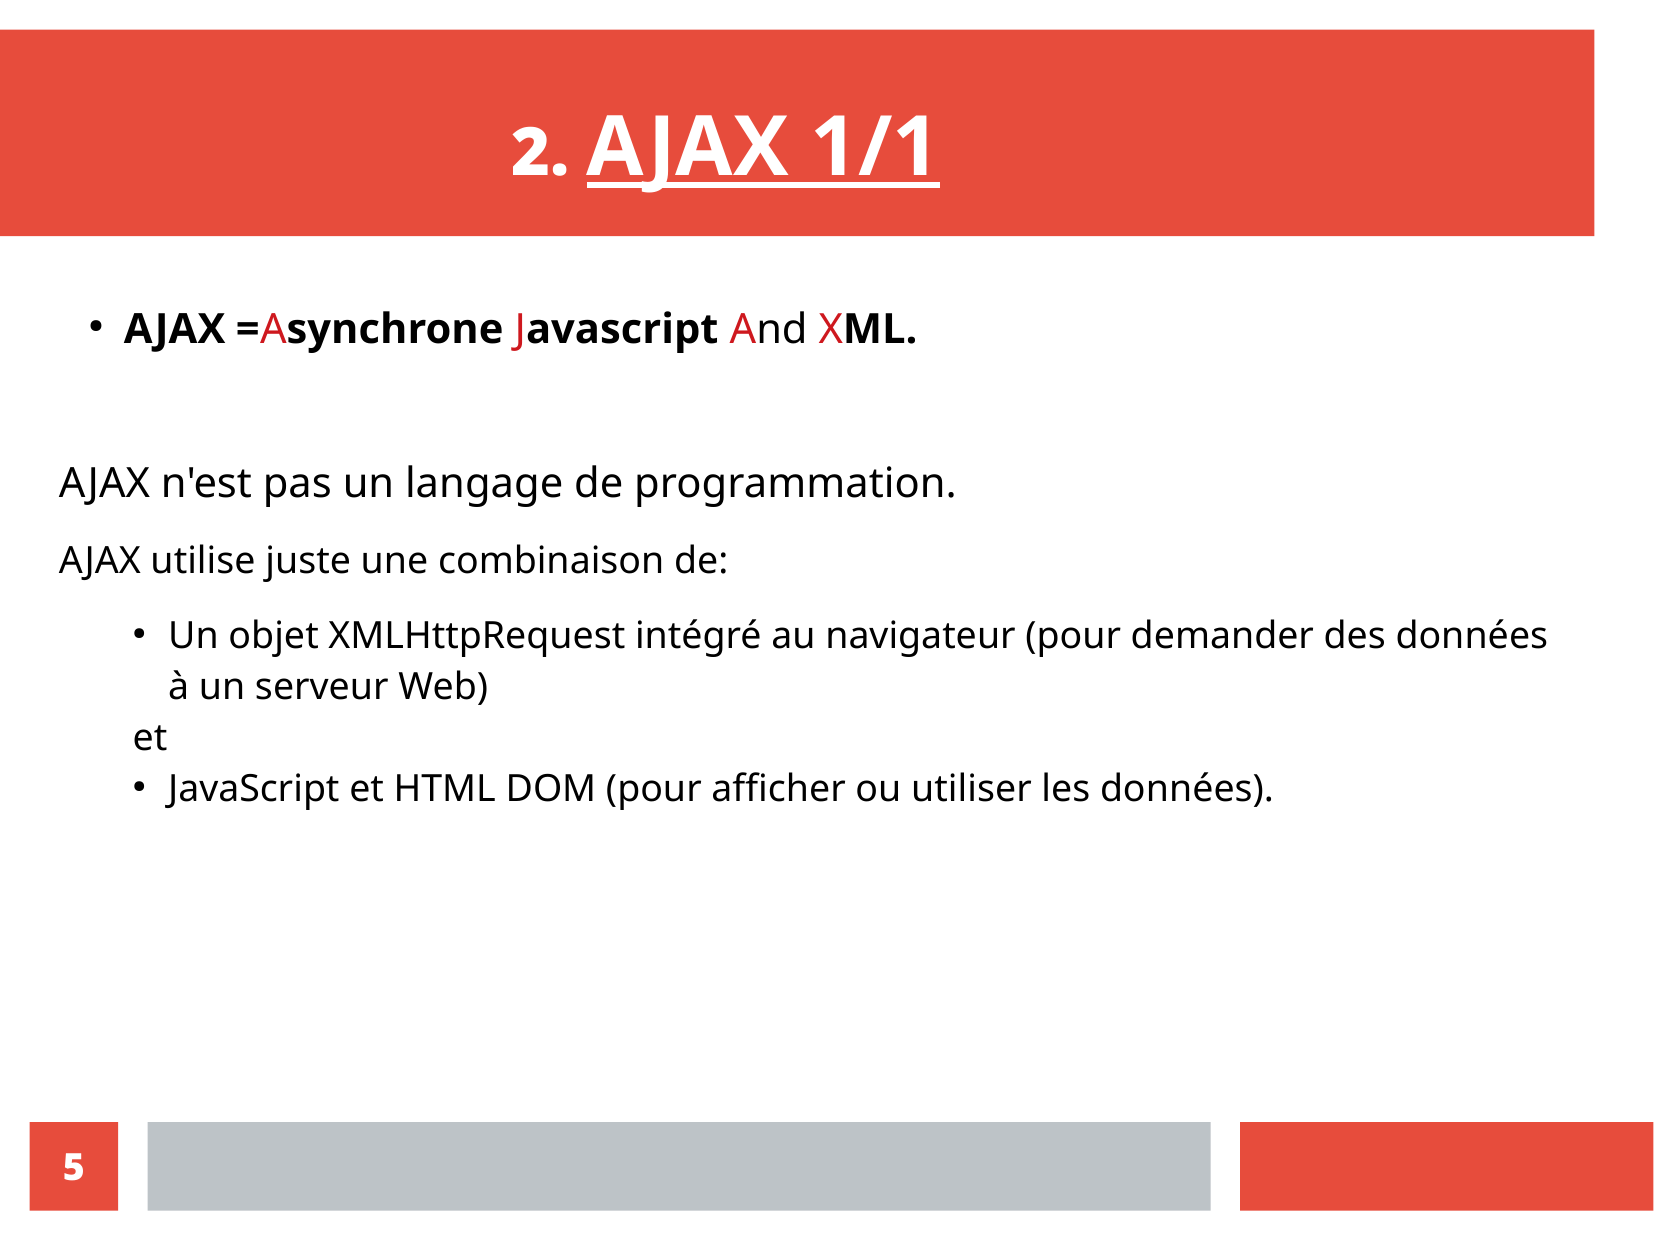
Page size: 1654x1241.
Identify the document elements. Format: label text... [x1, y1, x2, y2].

list AJAX =Asynchrone Javascript And XML. AJAX n'est pas un langage de programmation. AJAX utilise juste une combinaison de: Un objet XMLHttpRequest intégré au navigateur (pour demander des données à un serveur Web) et JavaScript et HTML DOM (pour afficher ou utiliser les données). [59, 270, 1565, 1093]
title 2. AJAX 1/1 [511, 52, 1092, 200]
